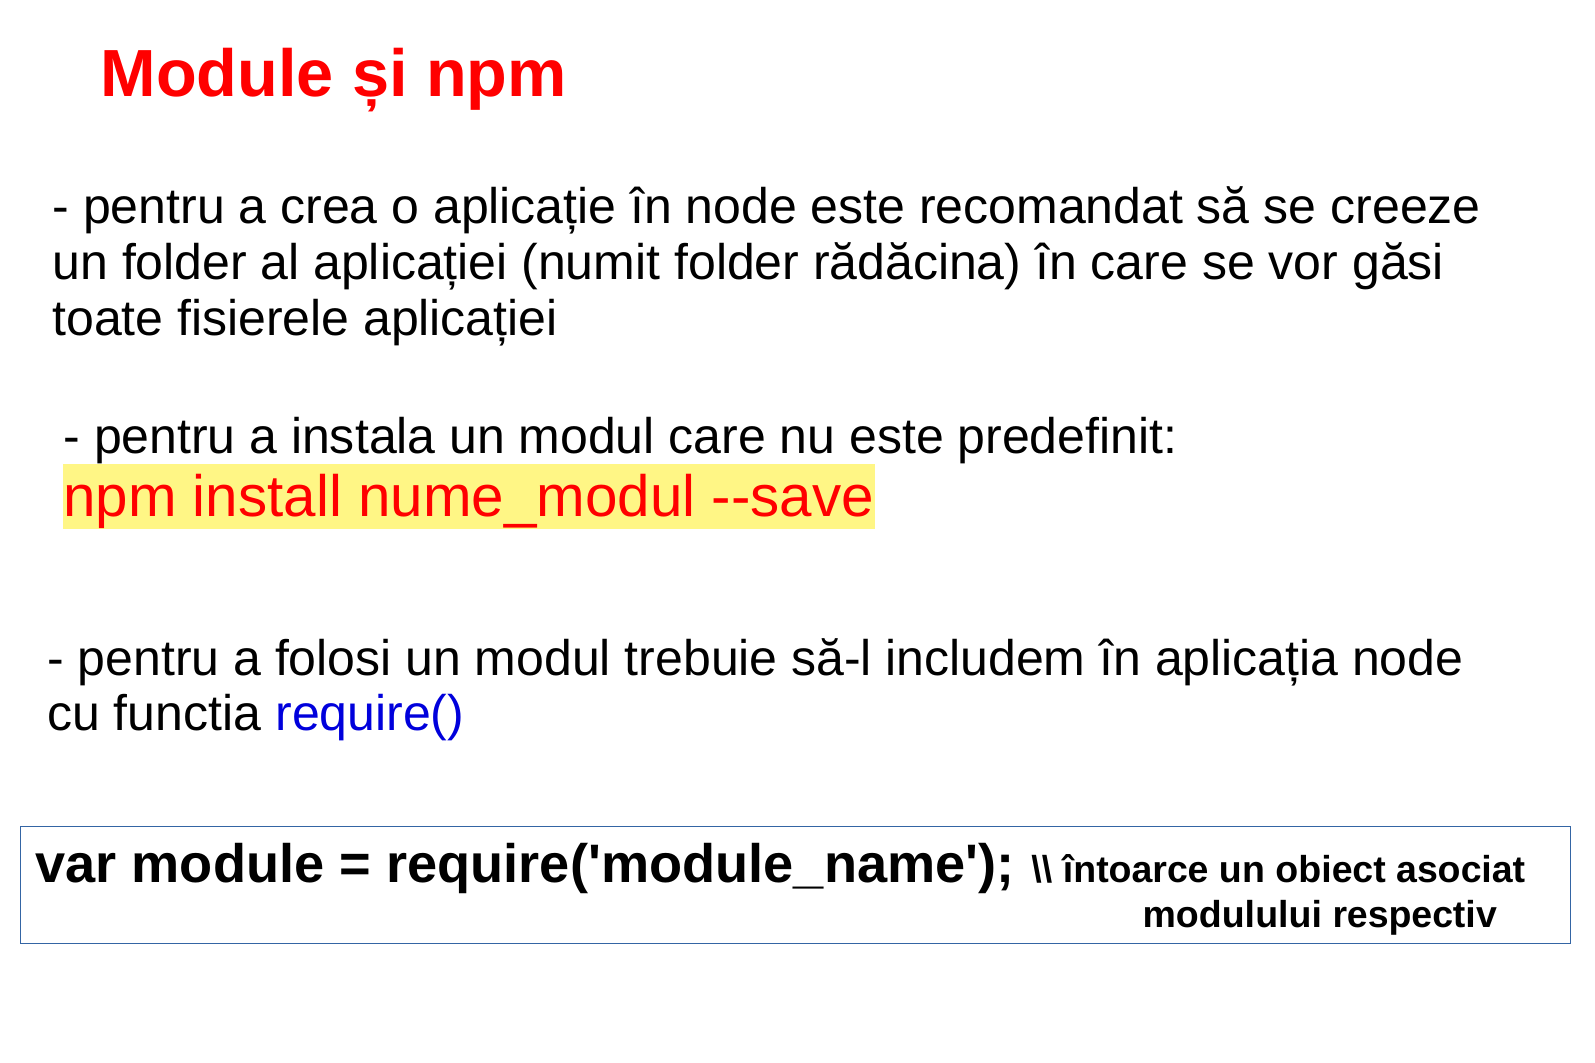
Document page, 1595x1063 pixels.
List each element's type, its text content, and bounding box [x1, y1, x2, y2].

text_box - pentru a crea o aplicație în node este recomandat să se creeze un folder al aplicației (numit folder rădăcina) în care se vor găsi toate fisierele aplicației [37, 171, 1513, 354]
text_box Module și npm [67, 28, 1458, 170]
text_box - pentru a folosi un modul trebuie să-l includem în aplicația node cu functia require() [32, 622, 1508, 749]
text_box var module = require('module_name'); \\ întoarce un obiect asociat modulului respectiv [20, 826, 1571, 944]
text_box - pentru a instala un modul care nu este predefinit: npm install nume_modul --save [48, 401, 1430, 611]
